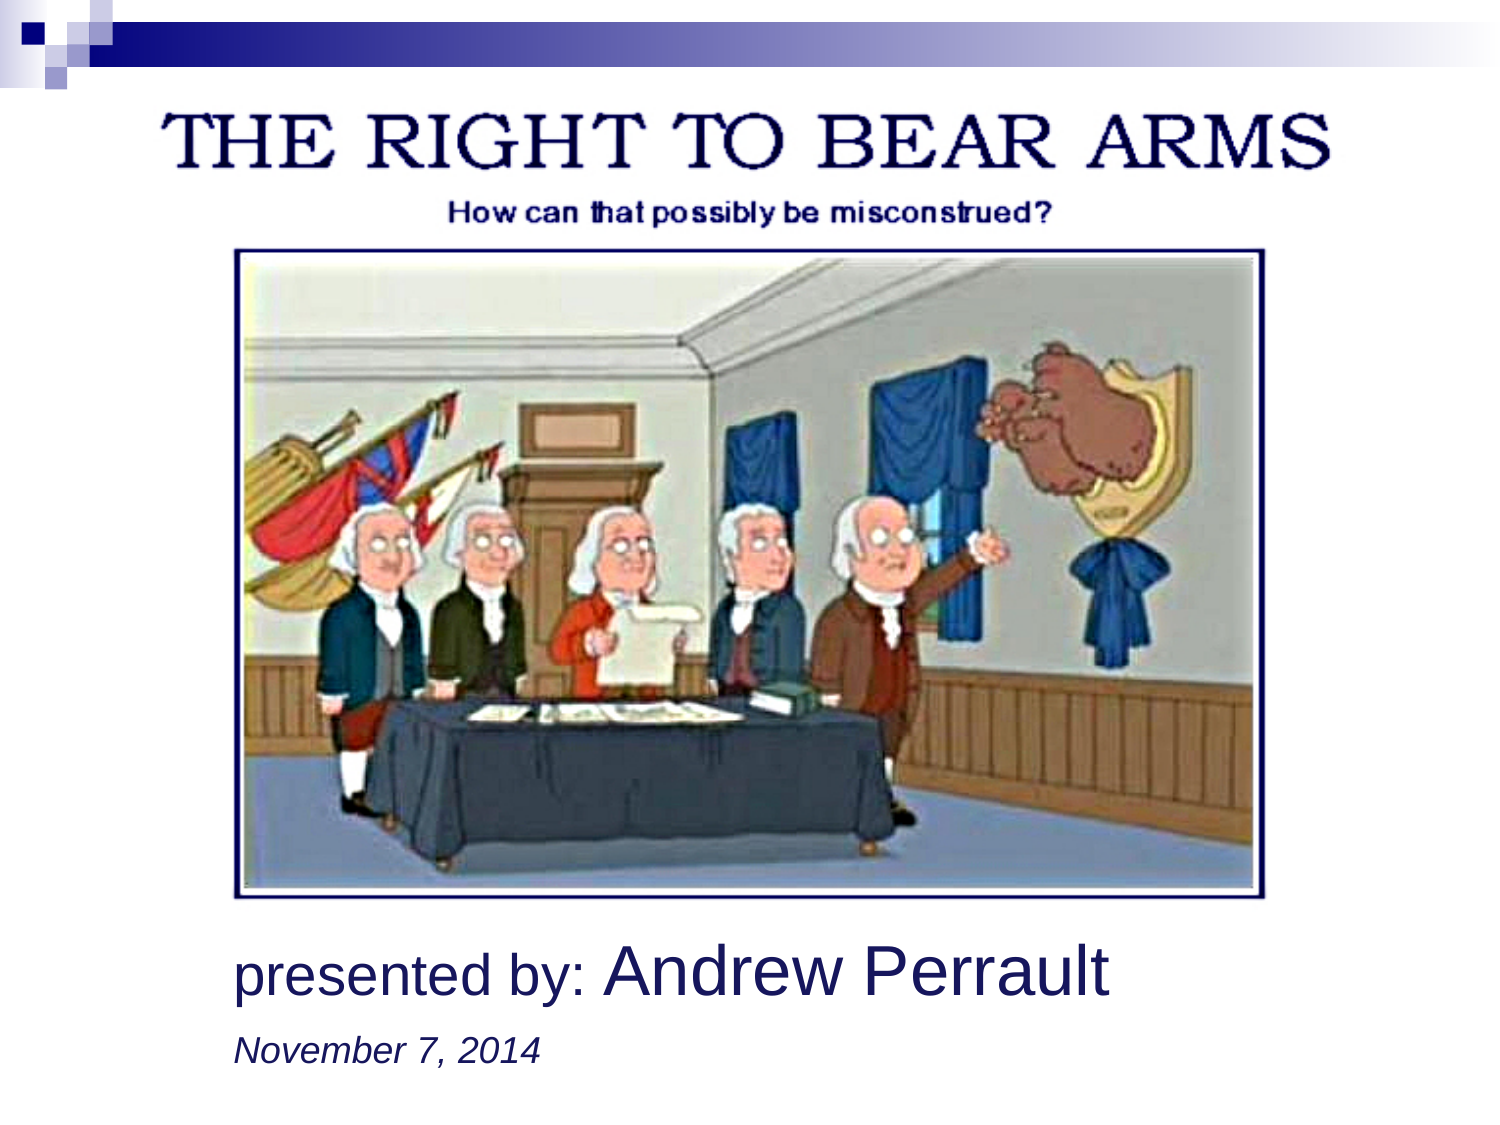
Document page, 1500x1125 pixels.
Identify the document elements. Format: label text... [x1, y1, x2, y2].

text_box presented by: Andrew Perrault [218, 916, 1229, 1019]
text_box November 7, 2014 [218, 1018, 762, 1079]
picture [123, 78, 1377, 968]
